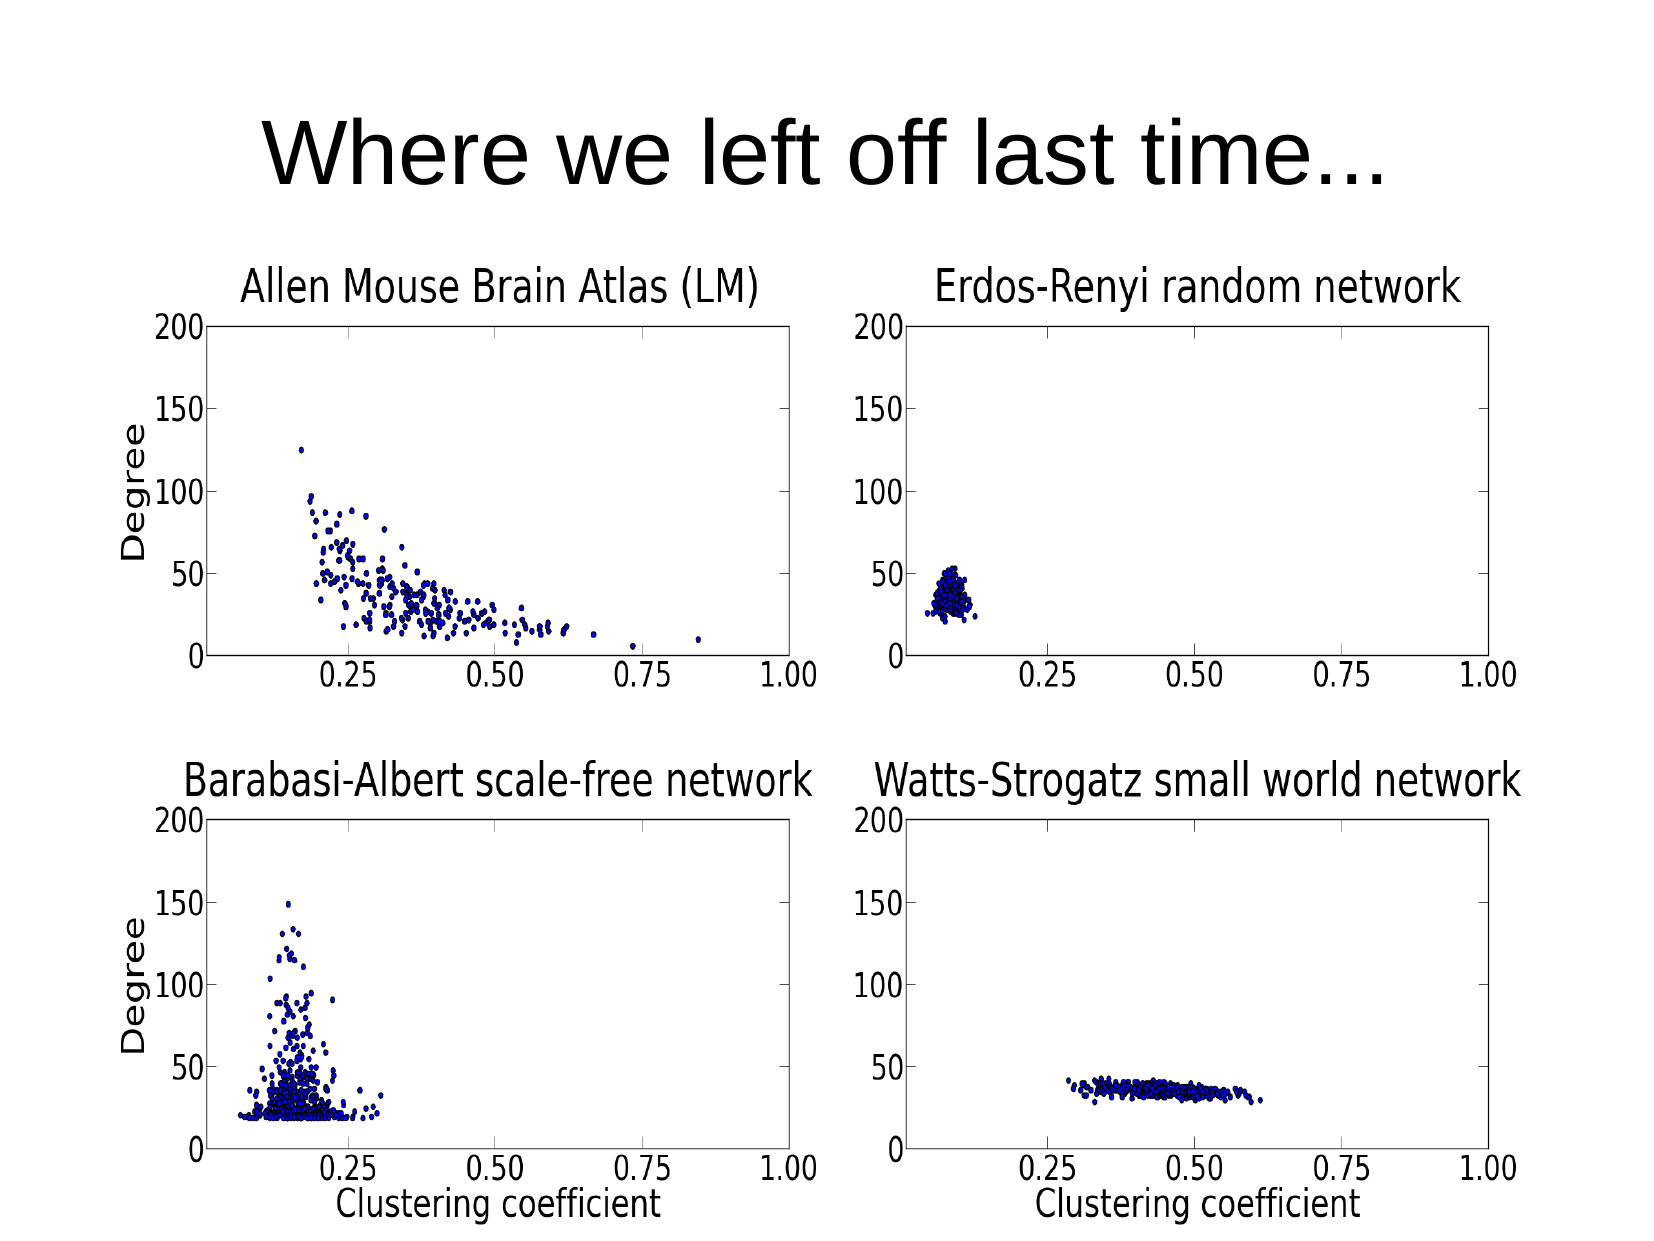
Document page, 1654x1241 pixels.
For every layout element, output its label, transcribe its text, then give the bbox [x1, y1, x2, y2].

picture [0, 224, 1654, 1241]
title Where we left off last time... [82, 49, 1571, 224]
